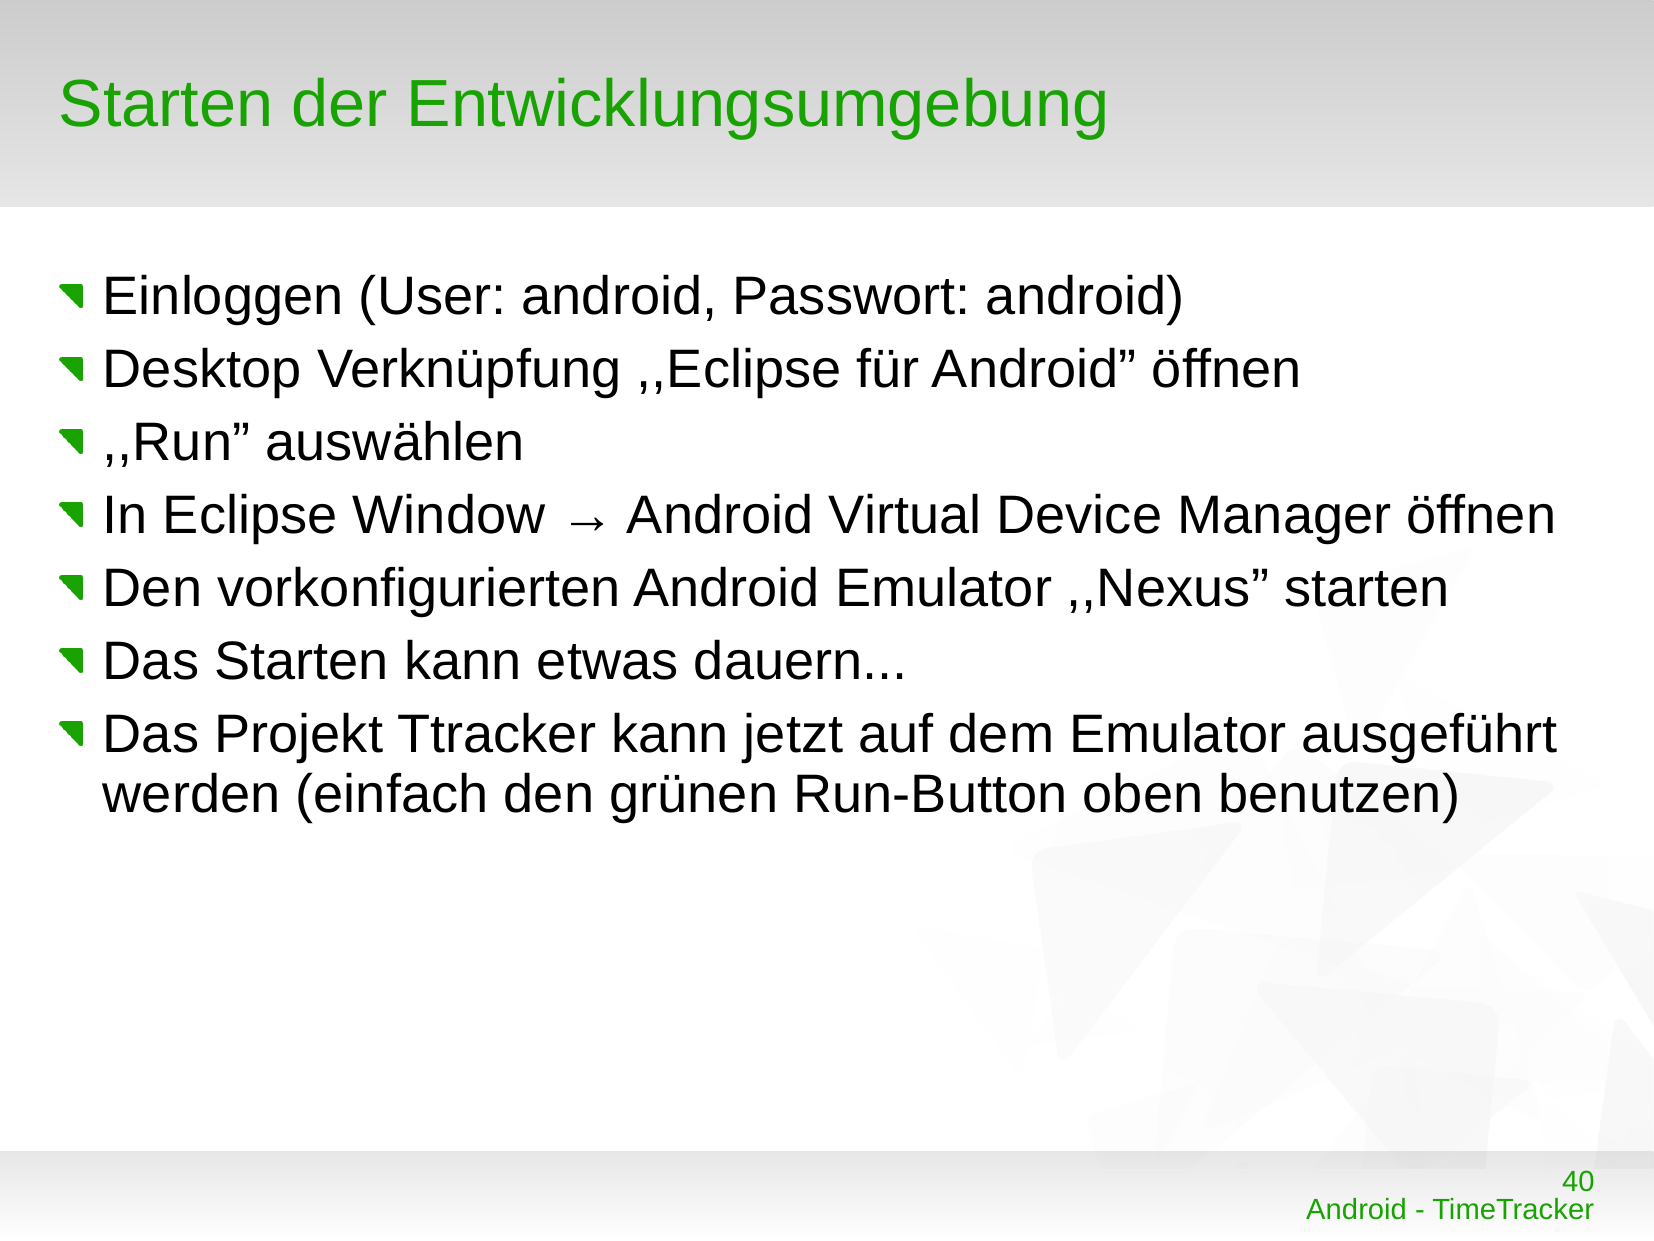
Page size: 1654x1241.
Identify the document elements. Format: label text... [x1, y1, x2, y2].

title Starten der Entwicklungsumgebung [59, 29, 1595, 178]
picture [915, 548, 1654, 1169]
list Einloggen (User: android, Passwort: android) Desktop Verknüpfung ,,Eclipse für Android” öffnen ,,Run” auswählen In Eclipse Window → Android Virtual Device Manager öffnen Den vorkonfigurierten Android Emulator ,,Nexus” starten Das Starten kann etwas dauern... Das Projekt Ttracker kann jetzt auf dem Emulator ausgeführt werden (einfach den grünen Run-Button oben benutzen) [59, 265, 1595, 986]
